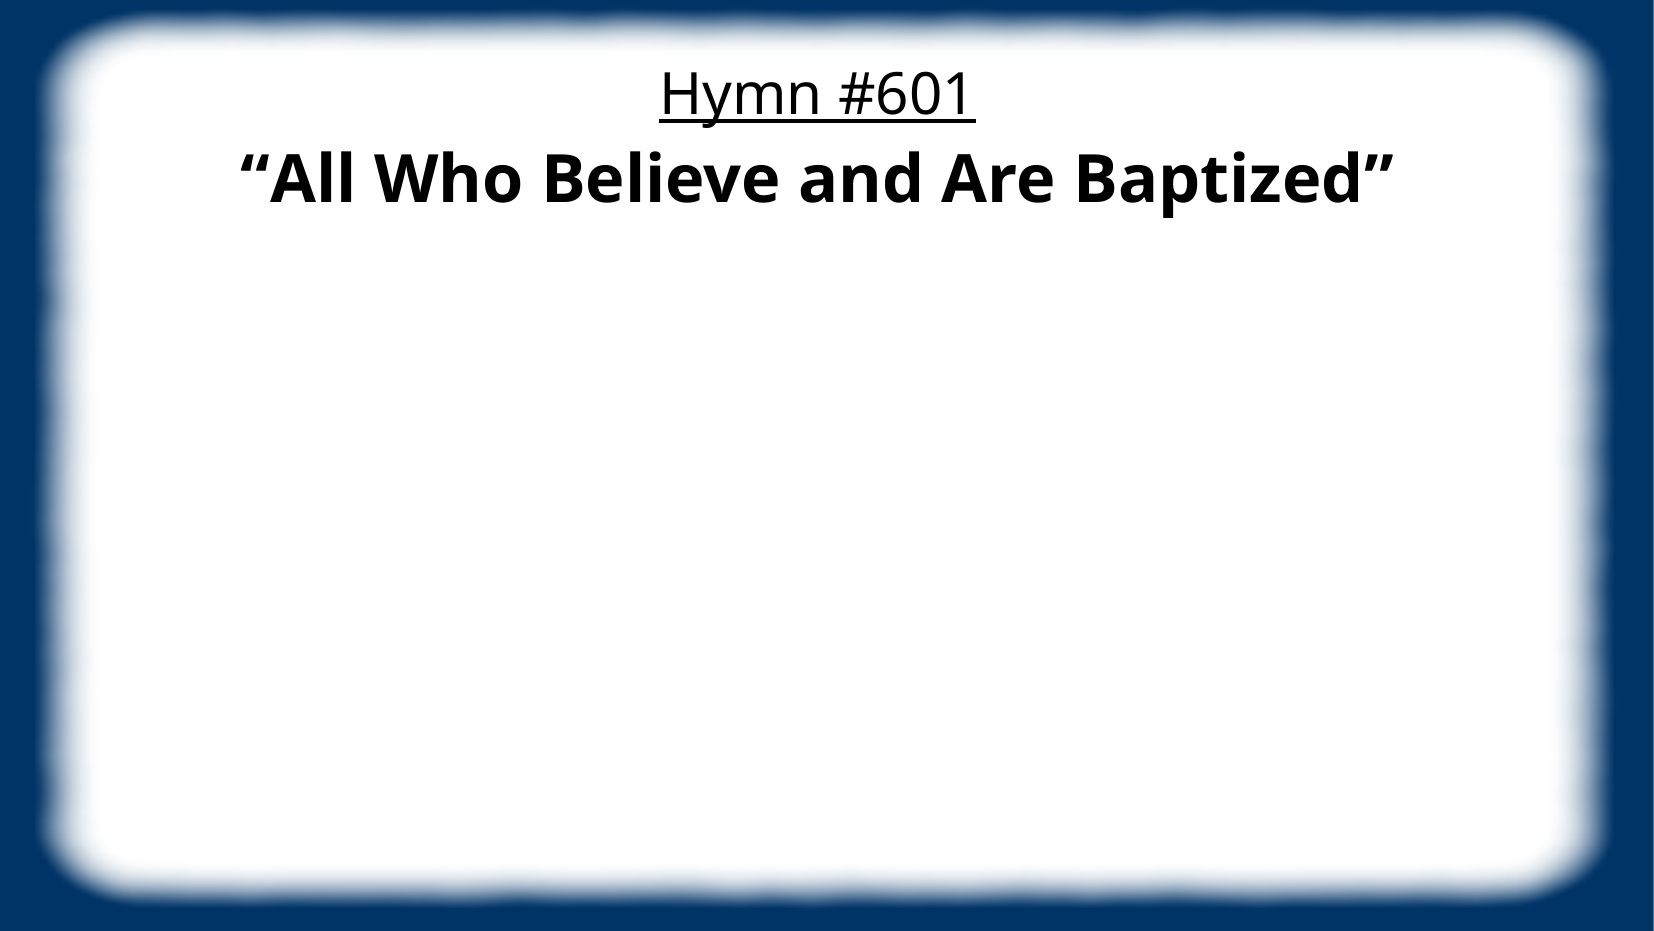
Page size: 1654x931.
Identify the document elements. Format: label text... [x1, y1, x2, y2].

picture [0, 0, 1654, 931]
text_box Hymn #601 “All Who Believe and Are Baptized” [105, 45, 1531, 226]
